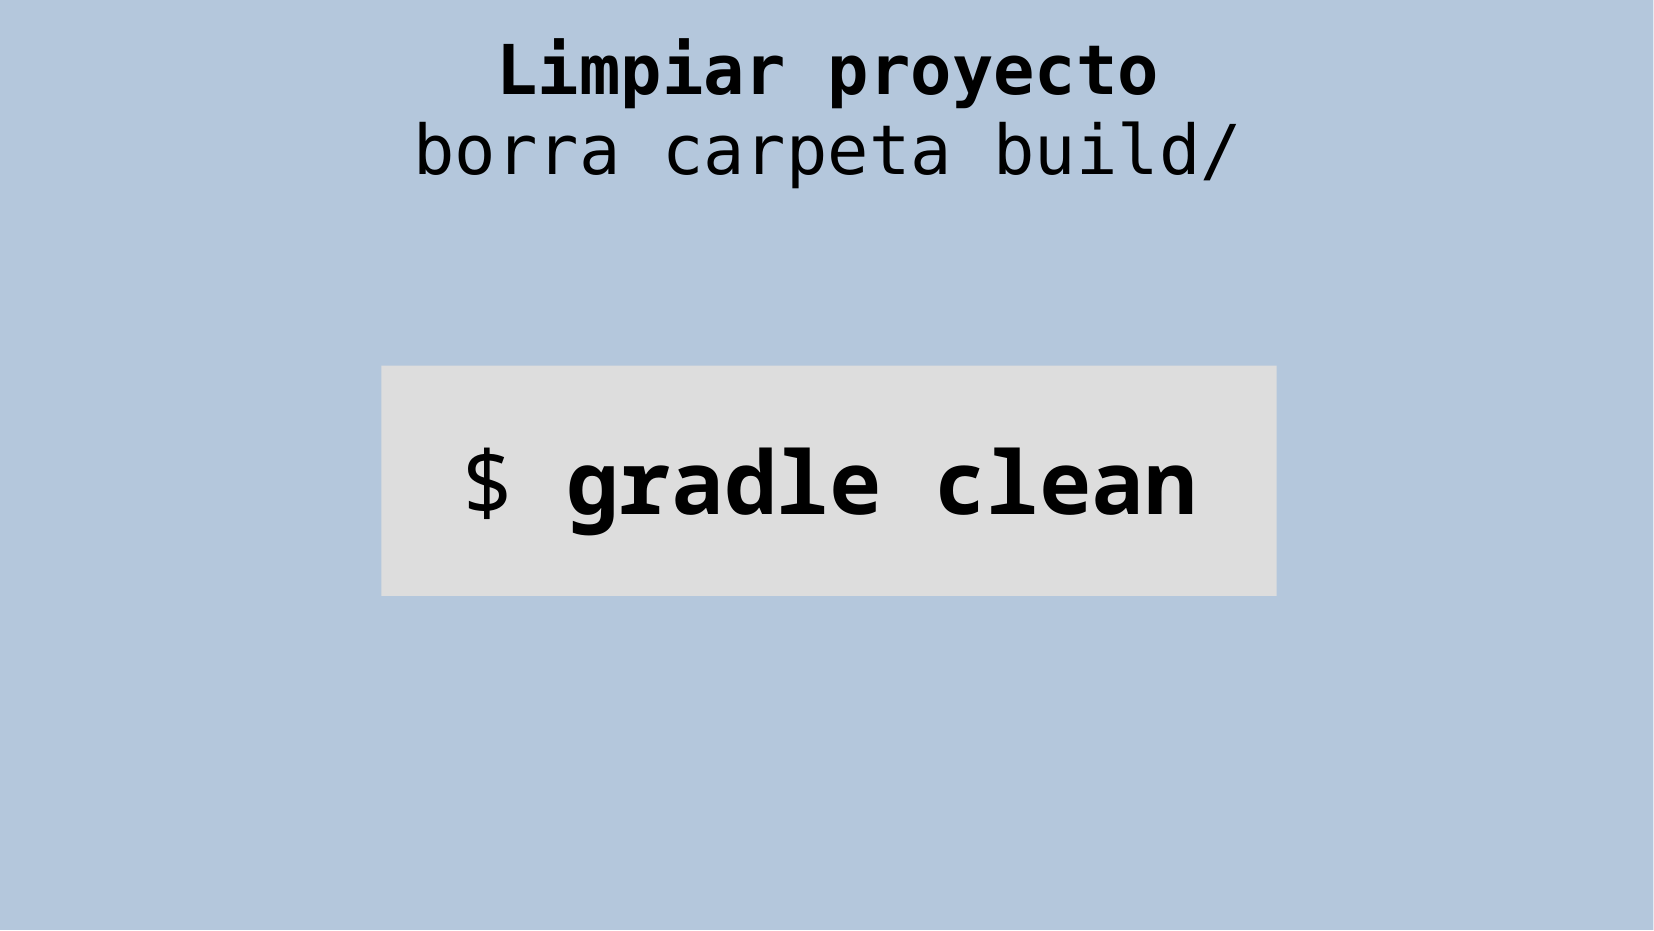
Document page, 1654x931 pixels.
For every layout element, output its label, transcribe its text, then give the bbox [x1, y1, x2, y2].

text_box $ gradle clean [381, 365, 1277, 596]
title Limpiar proyecto borra carpeta build/ [84, 10, 1573, 212]
